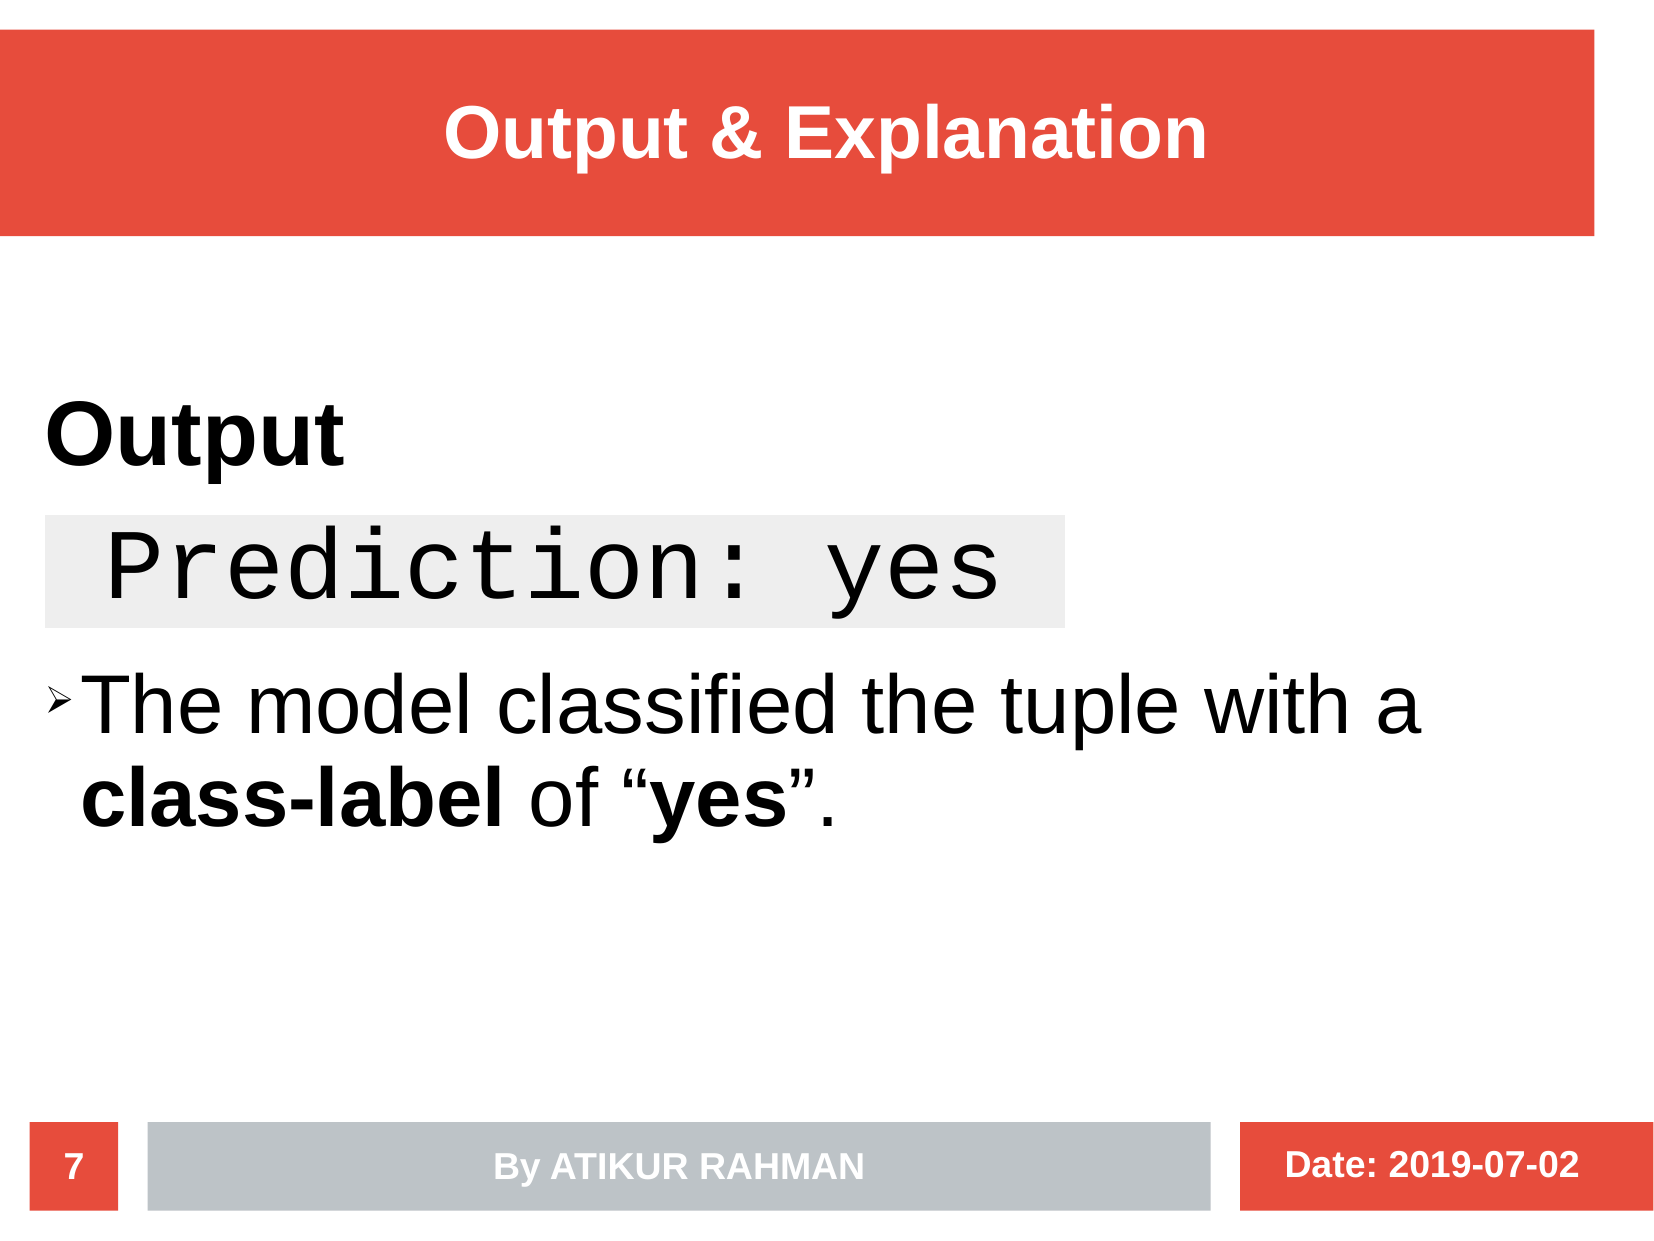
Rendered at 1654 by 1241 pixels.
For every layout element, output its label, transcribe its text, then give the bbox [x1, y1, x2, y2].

title Output & Explanation [266, 59, 1388, 207]
text_box Output Prediction: yes The model classified the tuple with a class-label of “yes”. [30, 375, 1621, 1118]
